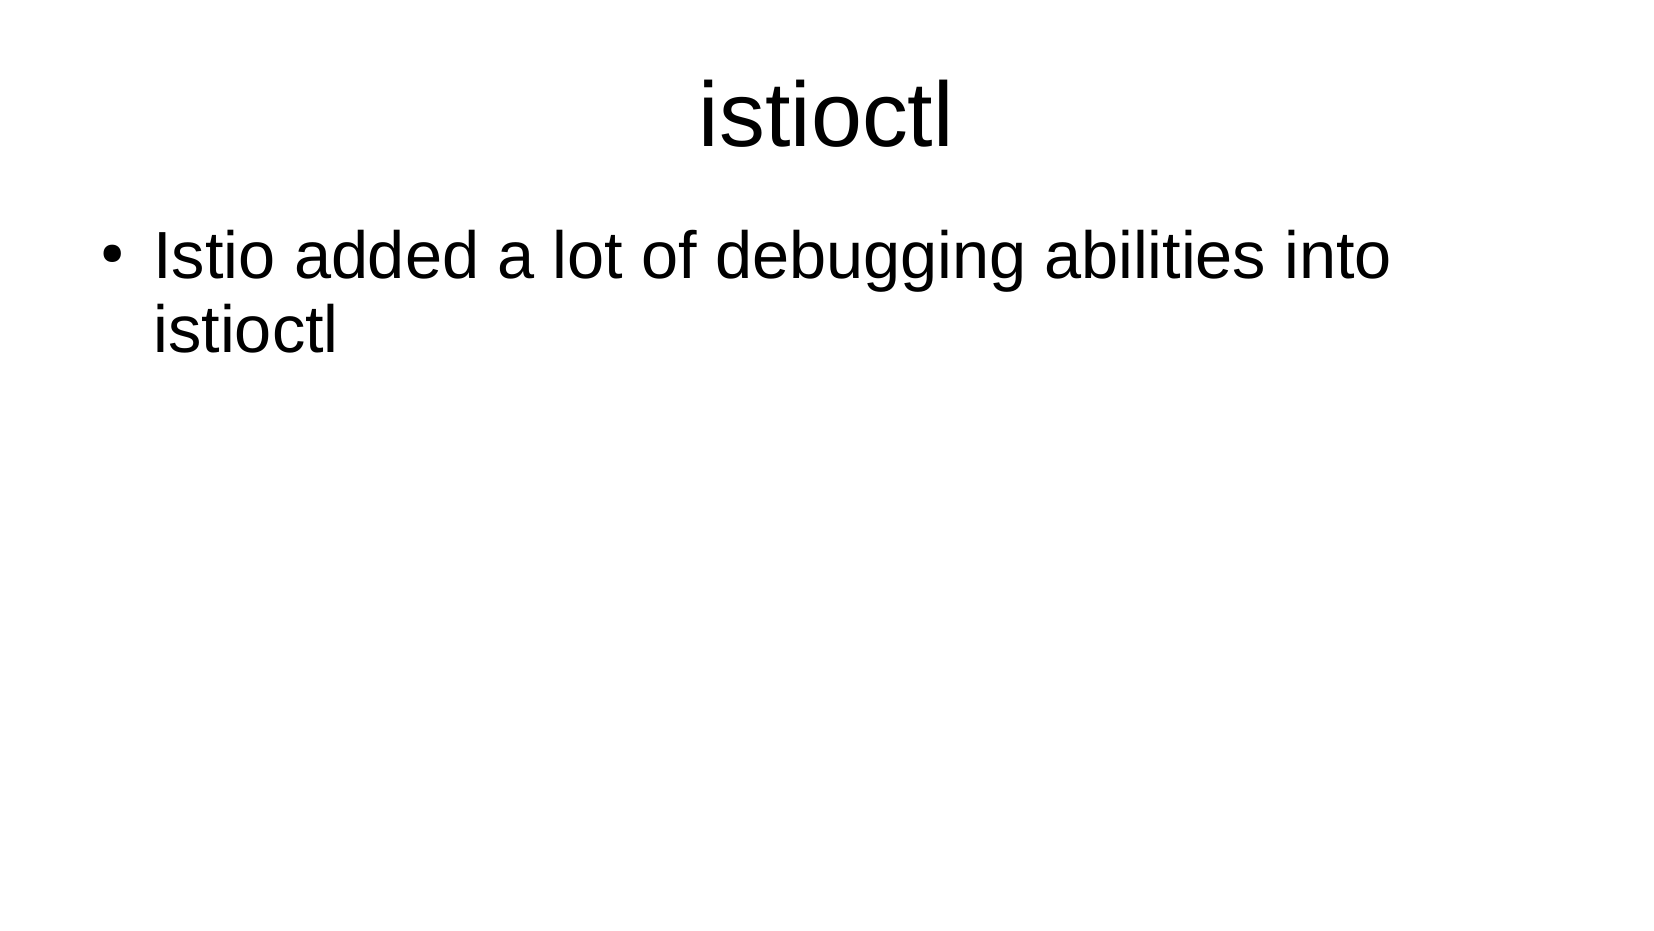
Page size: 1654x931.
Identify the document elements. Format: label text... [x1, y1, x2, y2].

list Istio added a lot of debugging abilities into istioctl [82, 217, 1571, 758]
title istioctl [82, 37, 1571, 193]
